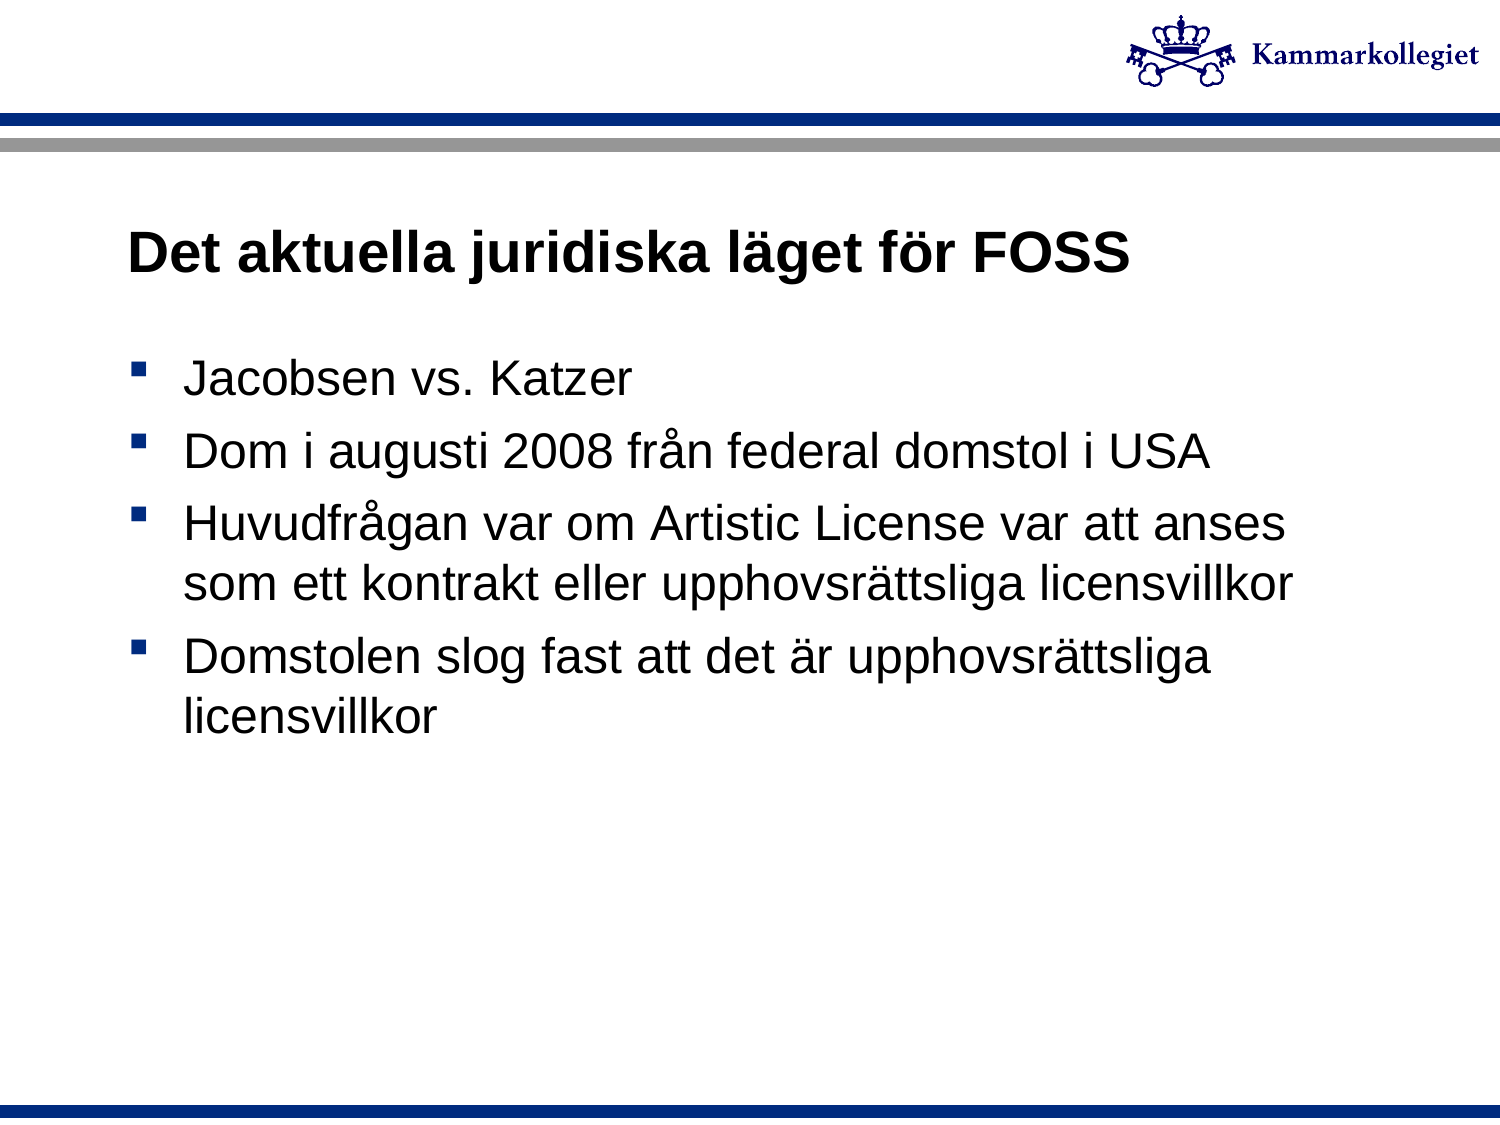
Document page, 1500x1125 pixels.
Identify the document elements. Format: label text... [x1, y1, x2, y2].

title Det aktuella juridiska läget för FOSS [112, 172, 1388, 327]
list Jacobsen vs. Katzer Dom i augusti 2008 från federal domstol i USA Huvudfrågan var om Artistic License var att anses som ett kontrakt eller upphovsrättsliga licensvillkor Domstolen slog fast att det är upphovsrättsliga licensvillkor [112, 337, 1388, 1026]
